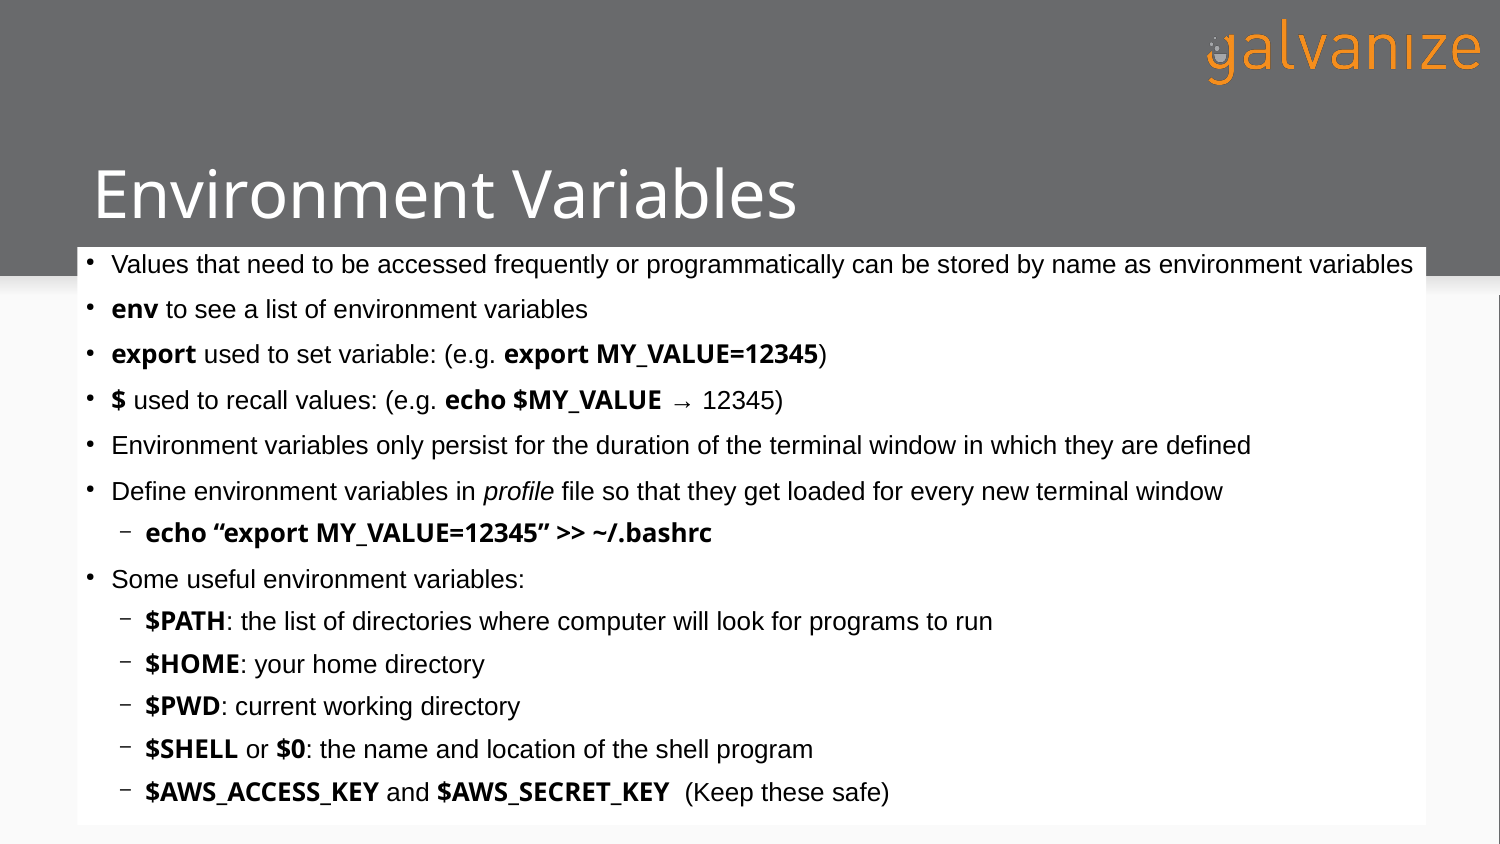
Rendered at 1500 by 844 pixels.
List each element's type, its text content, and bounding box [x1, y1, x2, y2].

title Environment Variables [77, 121, 1427, 247]
list Values that need to be accessed frequently or programmatically can be stored by name as environment variables env to see a list of environment variables export used to set variable: (e.g. export MY_VALUE=12345) $ used to recall values: (e.g. echo $MY_VALUE → 12345) Environment variables only persist for the duration of the terminal window in which they are defined Define environment variables in profile file so that they get loaded for every new terminal window echo “export MY_VALUE=12345” >> ~/.bashrc Some useful environment variables: $PATH: the list of directories where computer will look for programs to run $HOME: your home directory $PWD: current working directory $SHELL or $0: the name and location of the shell program $AWS_ACCESS_KEY and $AWS_SECRET_KEY (Keep these safe) [77, 247, 1427, 826]
picture [1207, 19, 1480, 85]
